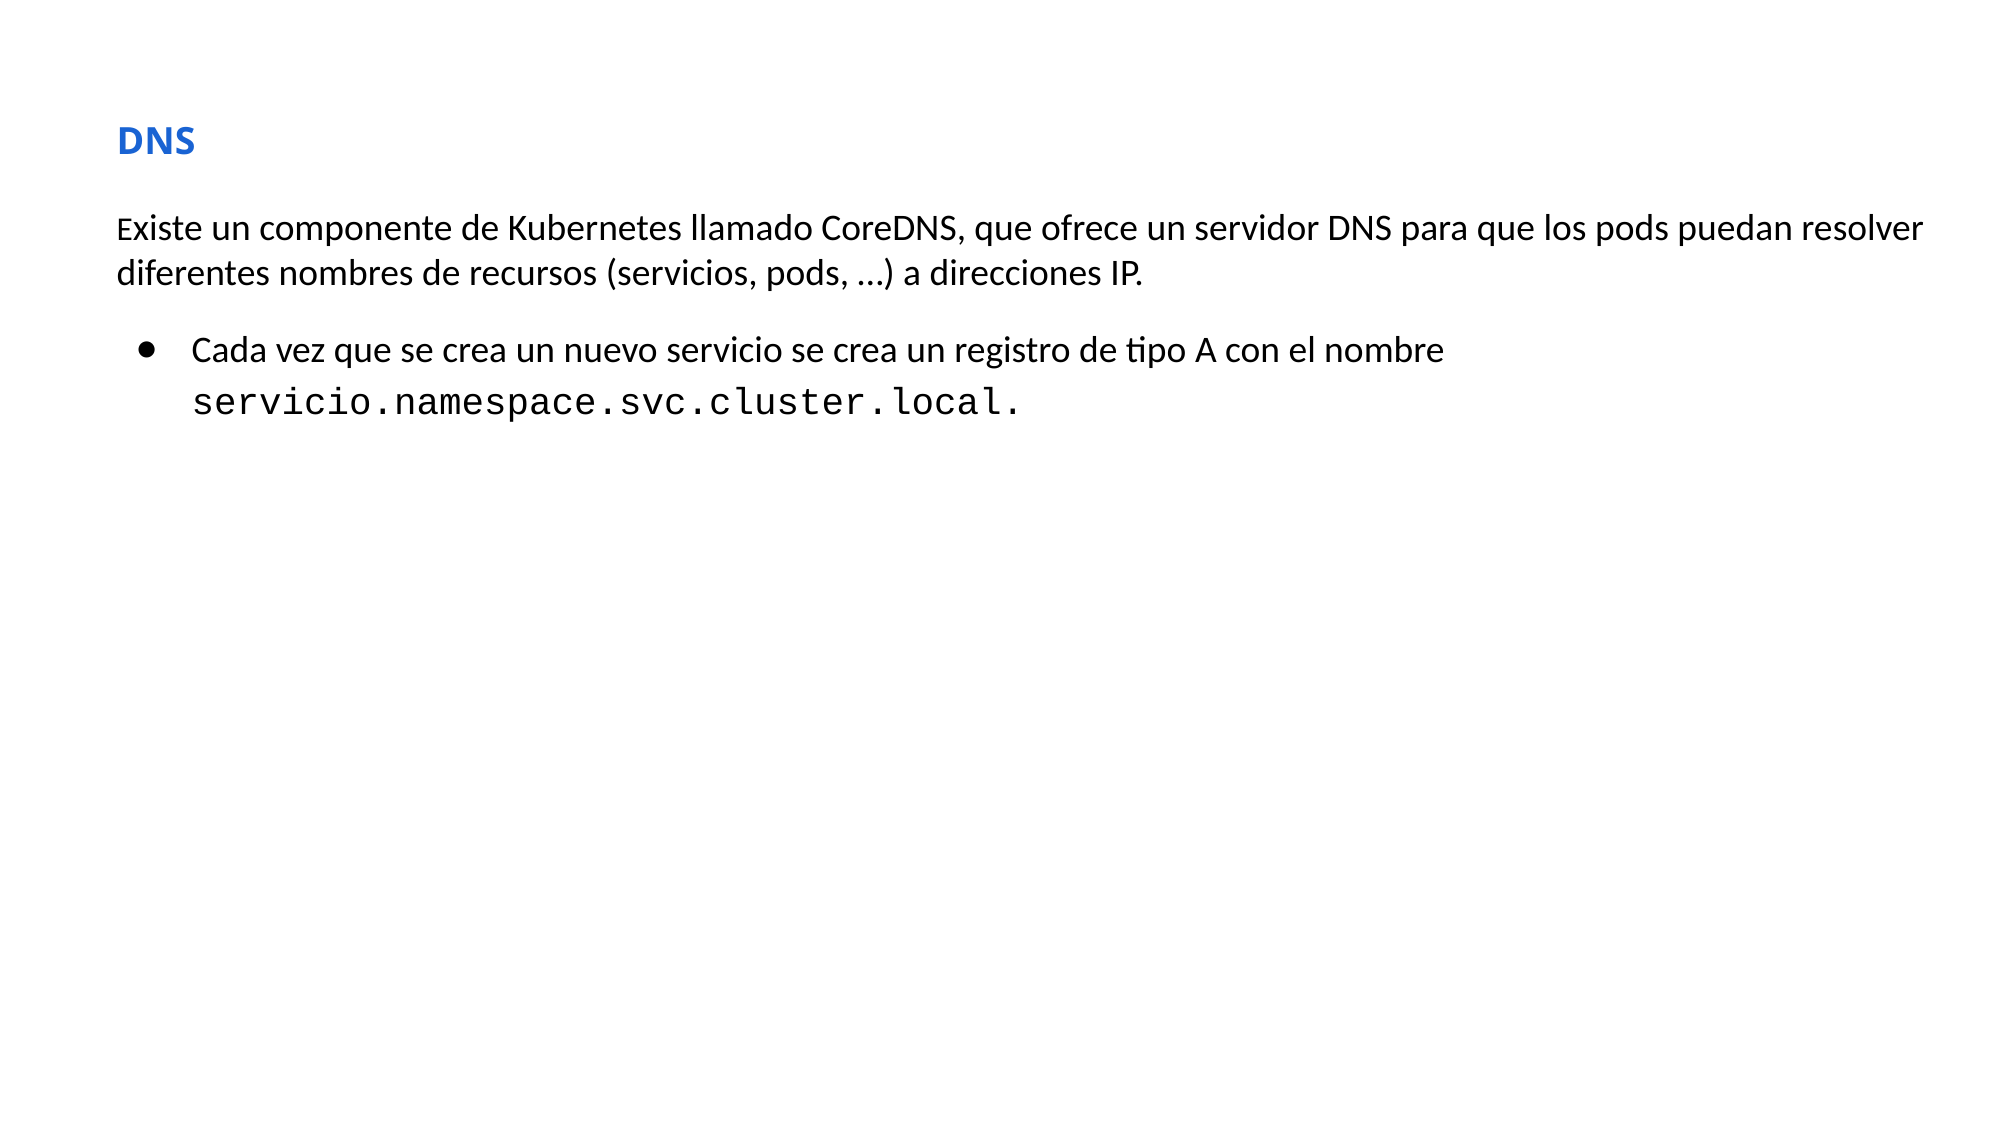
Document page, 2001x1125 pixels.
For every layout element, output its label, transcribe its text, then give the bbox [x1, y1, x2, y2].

text_box Existe un componente de Kubernetes llamado CoreDNS, que ofrece un servidor DNS para que los pods puedan resolver diferentes nombres de recursos (servicios, pods, …) a direcciones IP. Cada vez que se crea un nuevo servicio se crea un registro de tipo A con el nombre servicio.namespace.svc.cluster.local. [101, 195, 1977, 408]
text_box DNS [101, 110, 437, 170]
